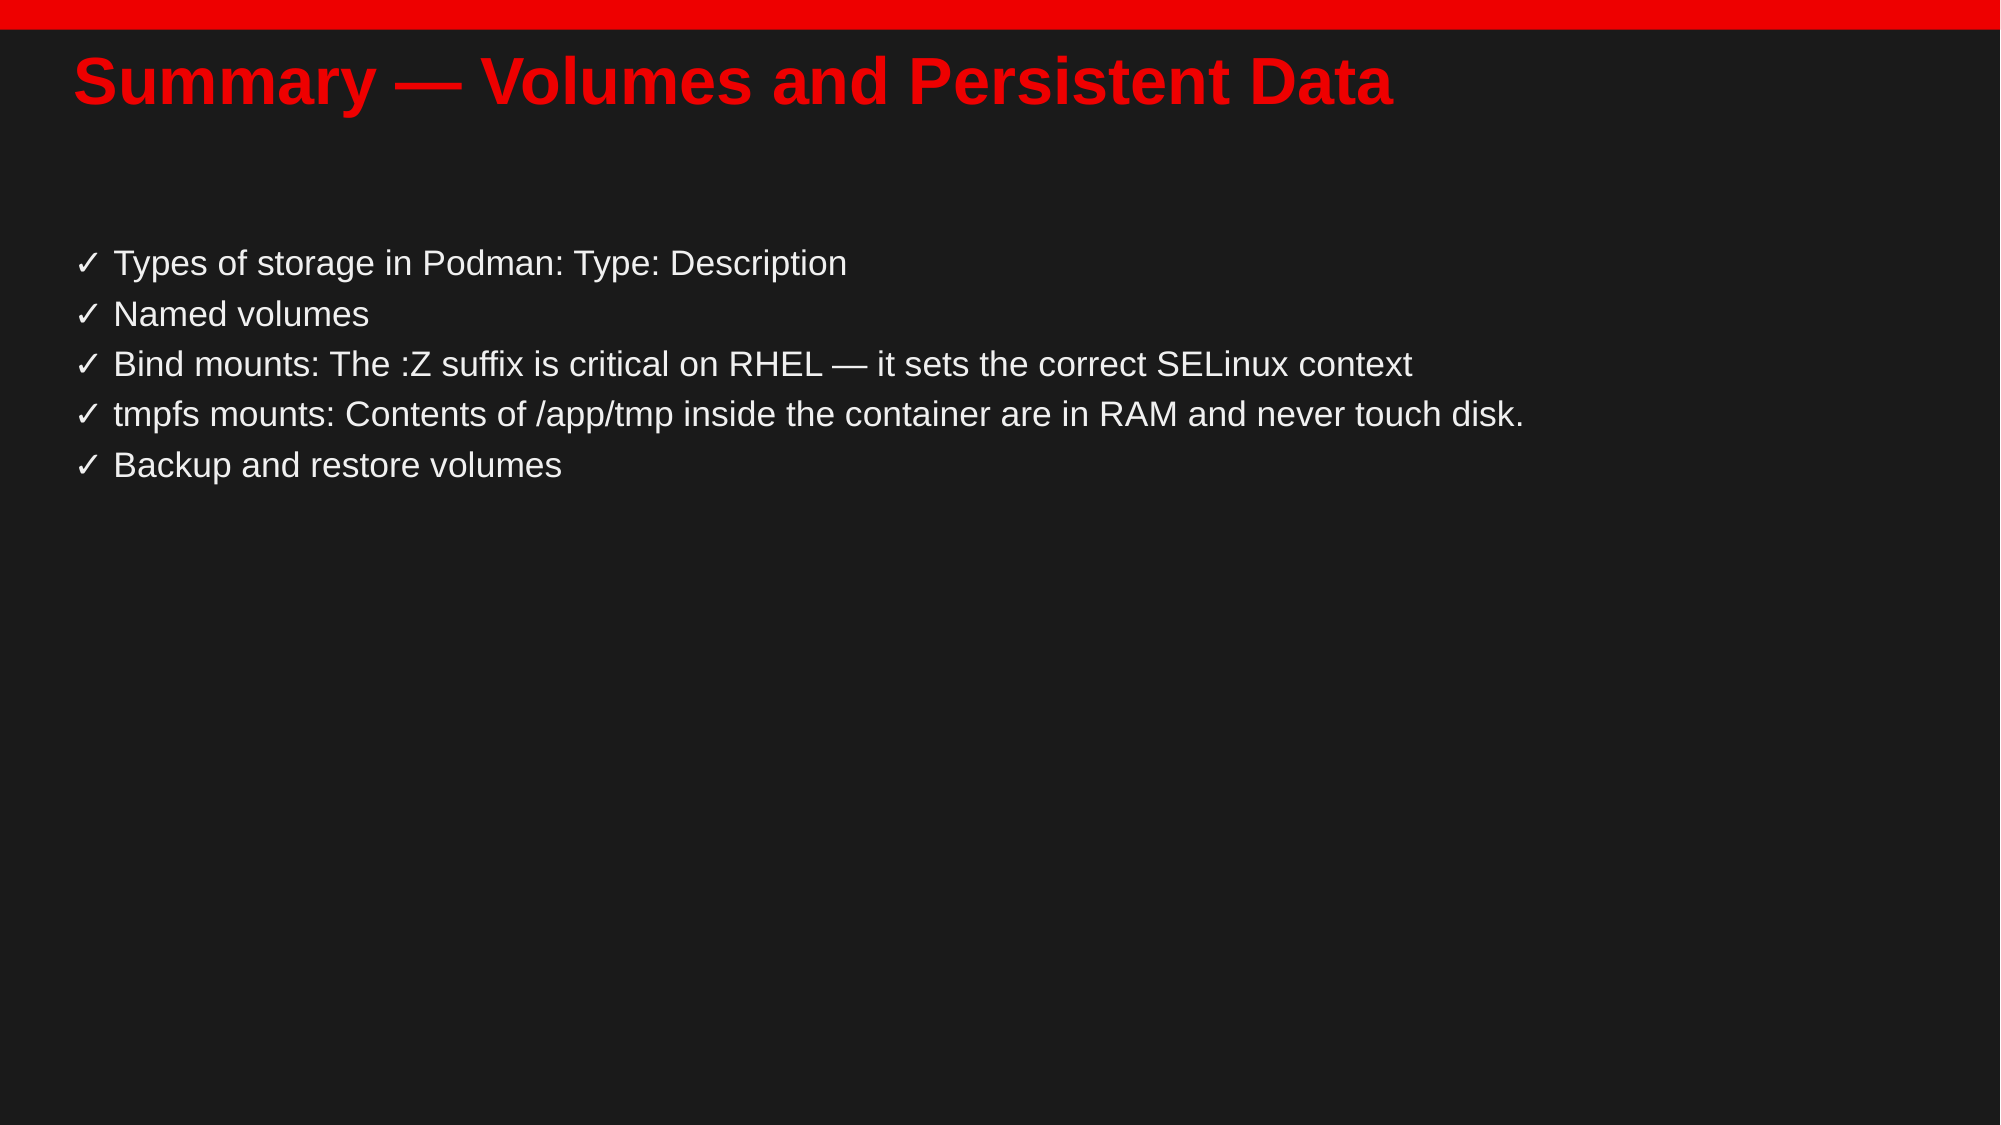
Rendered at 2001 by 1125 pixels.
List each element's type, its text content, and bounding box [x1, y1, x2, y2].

text_box [0, 0, 2001, 30]
text_box Summary — Volumes and Persistent Data [59, 36, 1942, 208]
text_box ✓ Types of storage in Podman: Type: Description ✓ Named volumes ✓ Bind mounts: The :Z suffix is critical on RHEL — it sets the correct SELinux context ✓ tmpfs mounts: Contents of /app/tmp inside the container are in RAM and never touch disk. ✓ Backup and restore volumes [59, 236, 1942, 1037]
